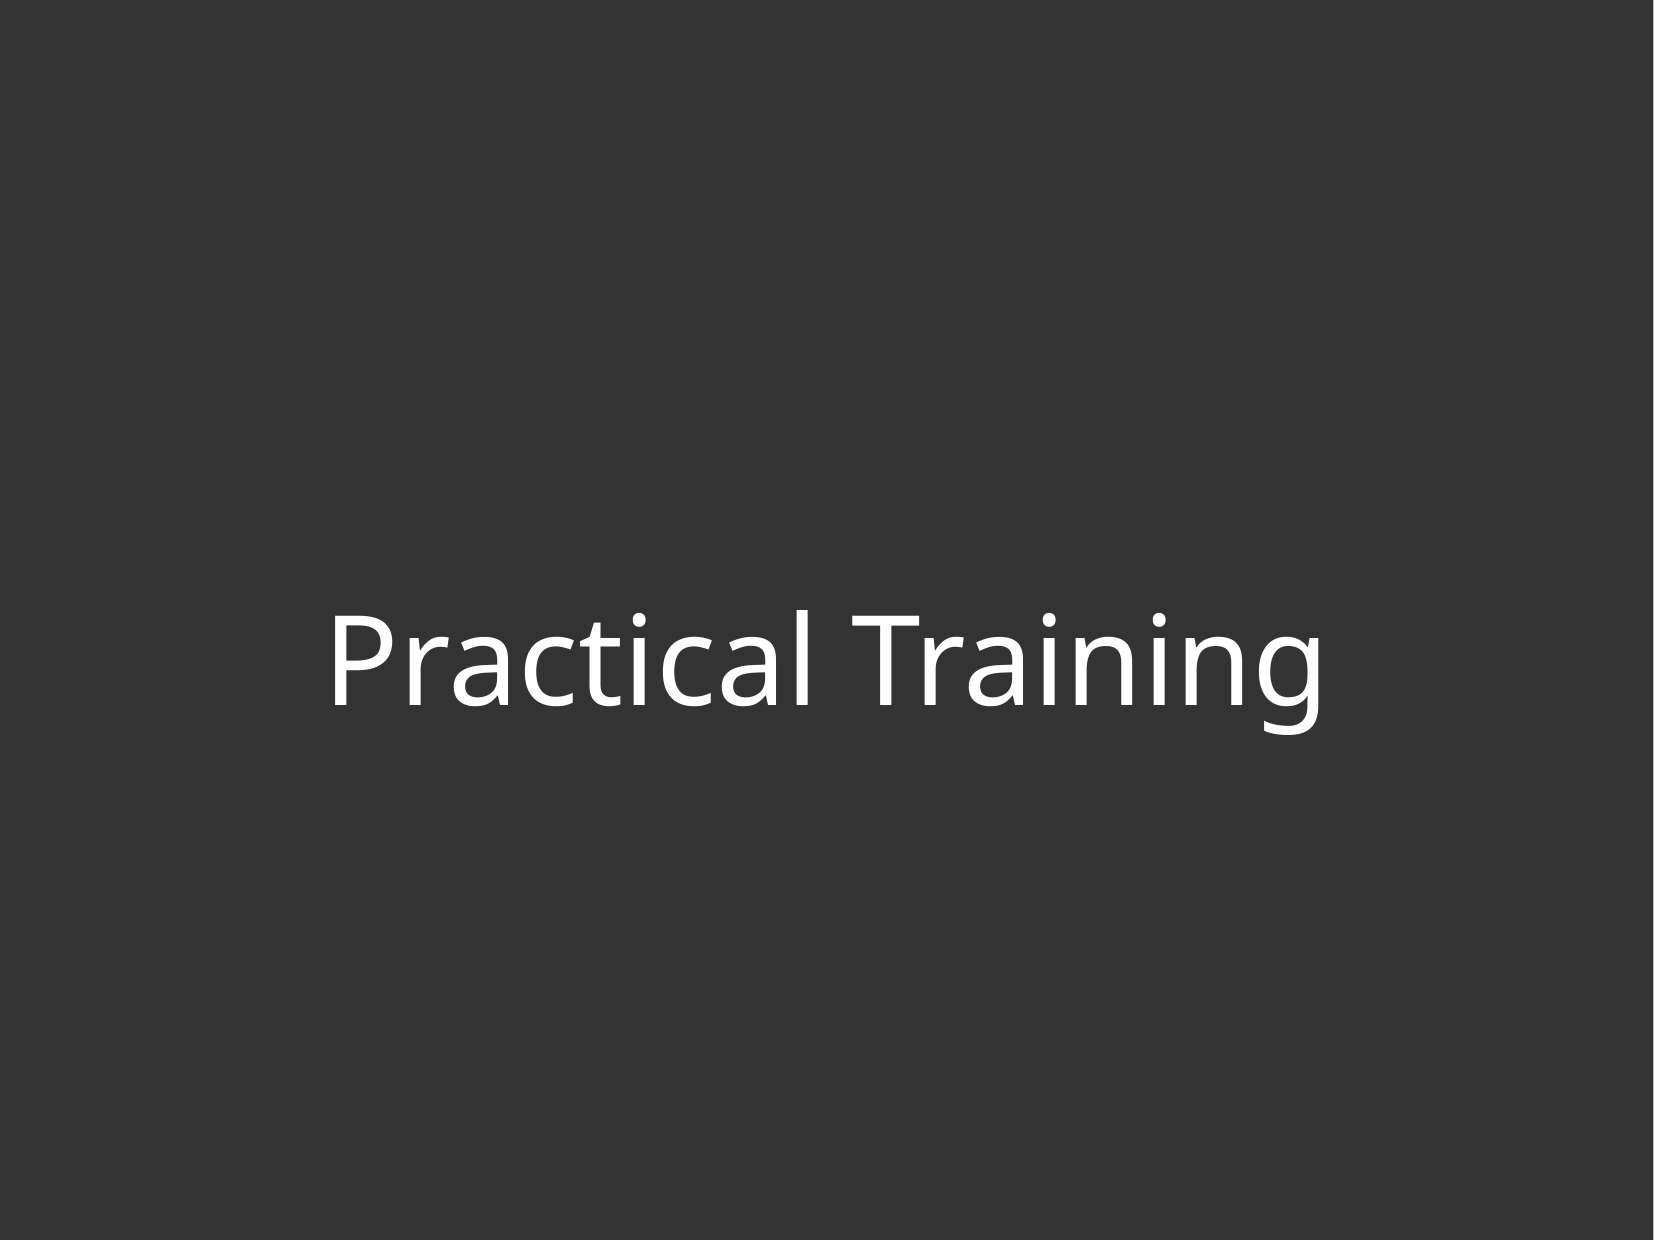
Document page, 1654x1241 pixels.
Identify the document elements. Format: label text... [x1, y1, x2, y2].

subtitle Practical Training [82, 290, 1571, 1109]
